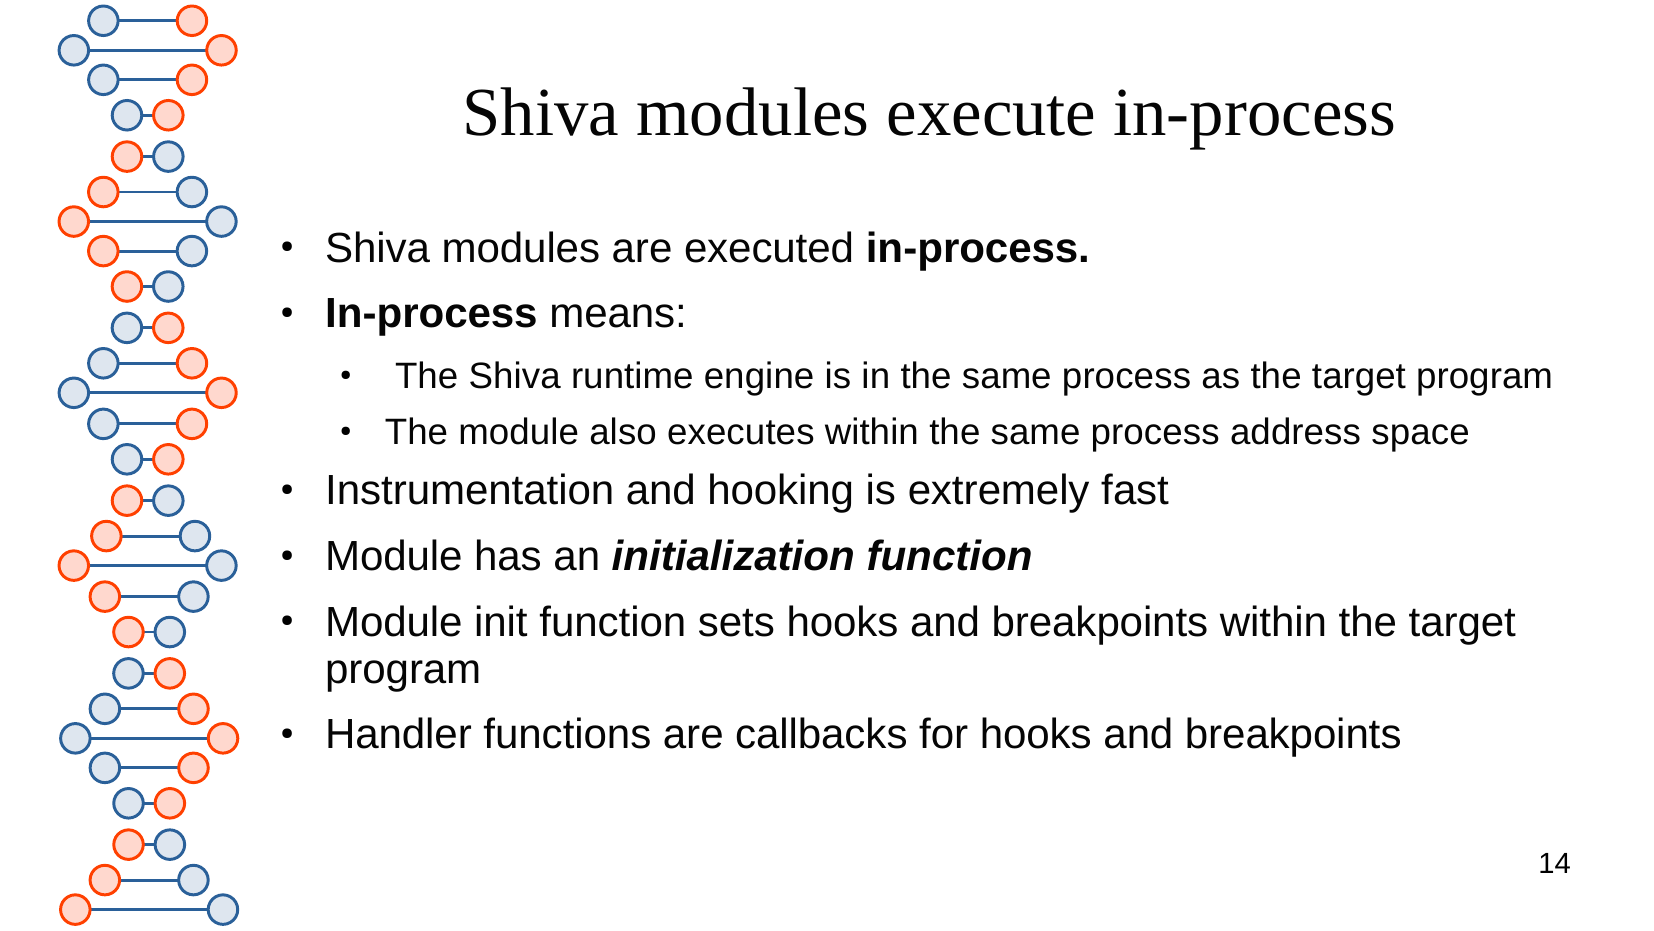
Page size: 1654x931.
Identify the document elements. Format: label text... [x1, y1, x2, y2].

title Shiva modules execute in-process [265, 35, 1595, 189]
list Shiva modules are executed in-process. In-process means: The Shiva runtime engine is in the same process as the target program The module also executes within the same process address space Instrumentation and hooking is extremely fast Module has an initialization function Module init function sets hooks and breakpoints within the target program Handler functions are callbacks for hooks and breakpoints [265, 224, 1595, 764]
